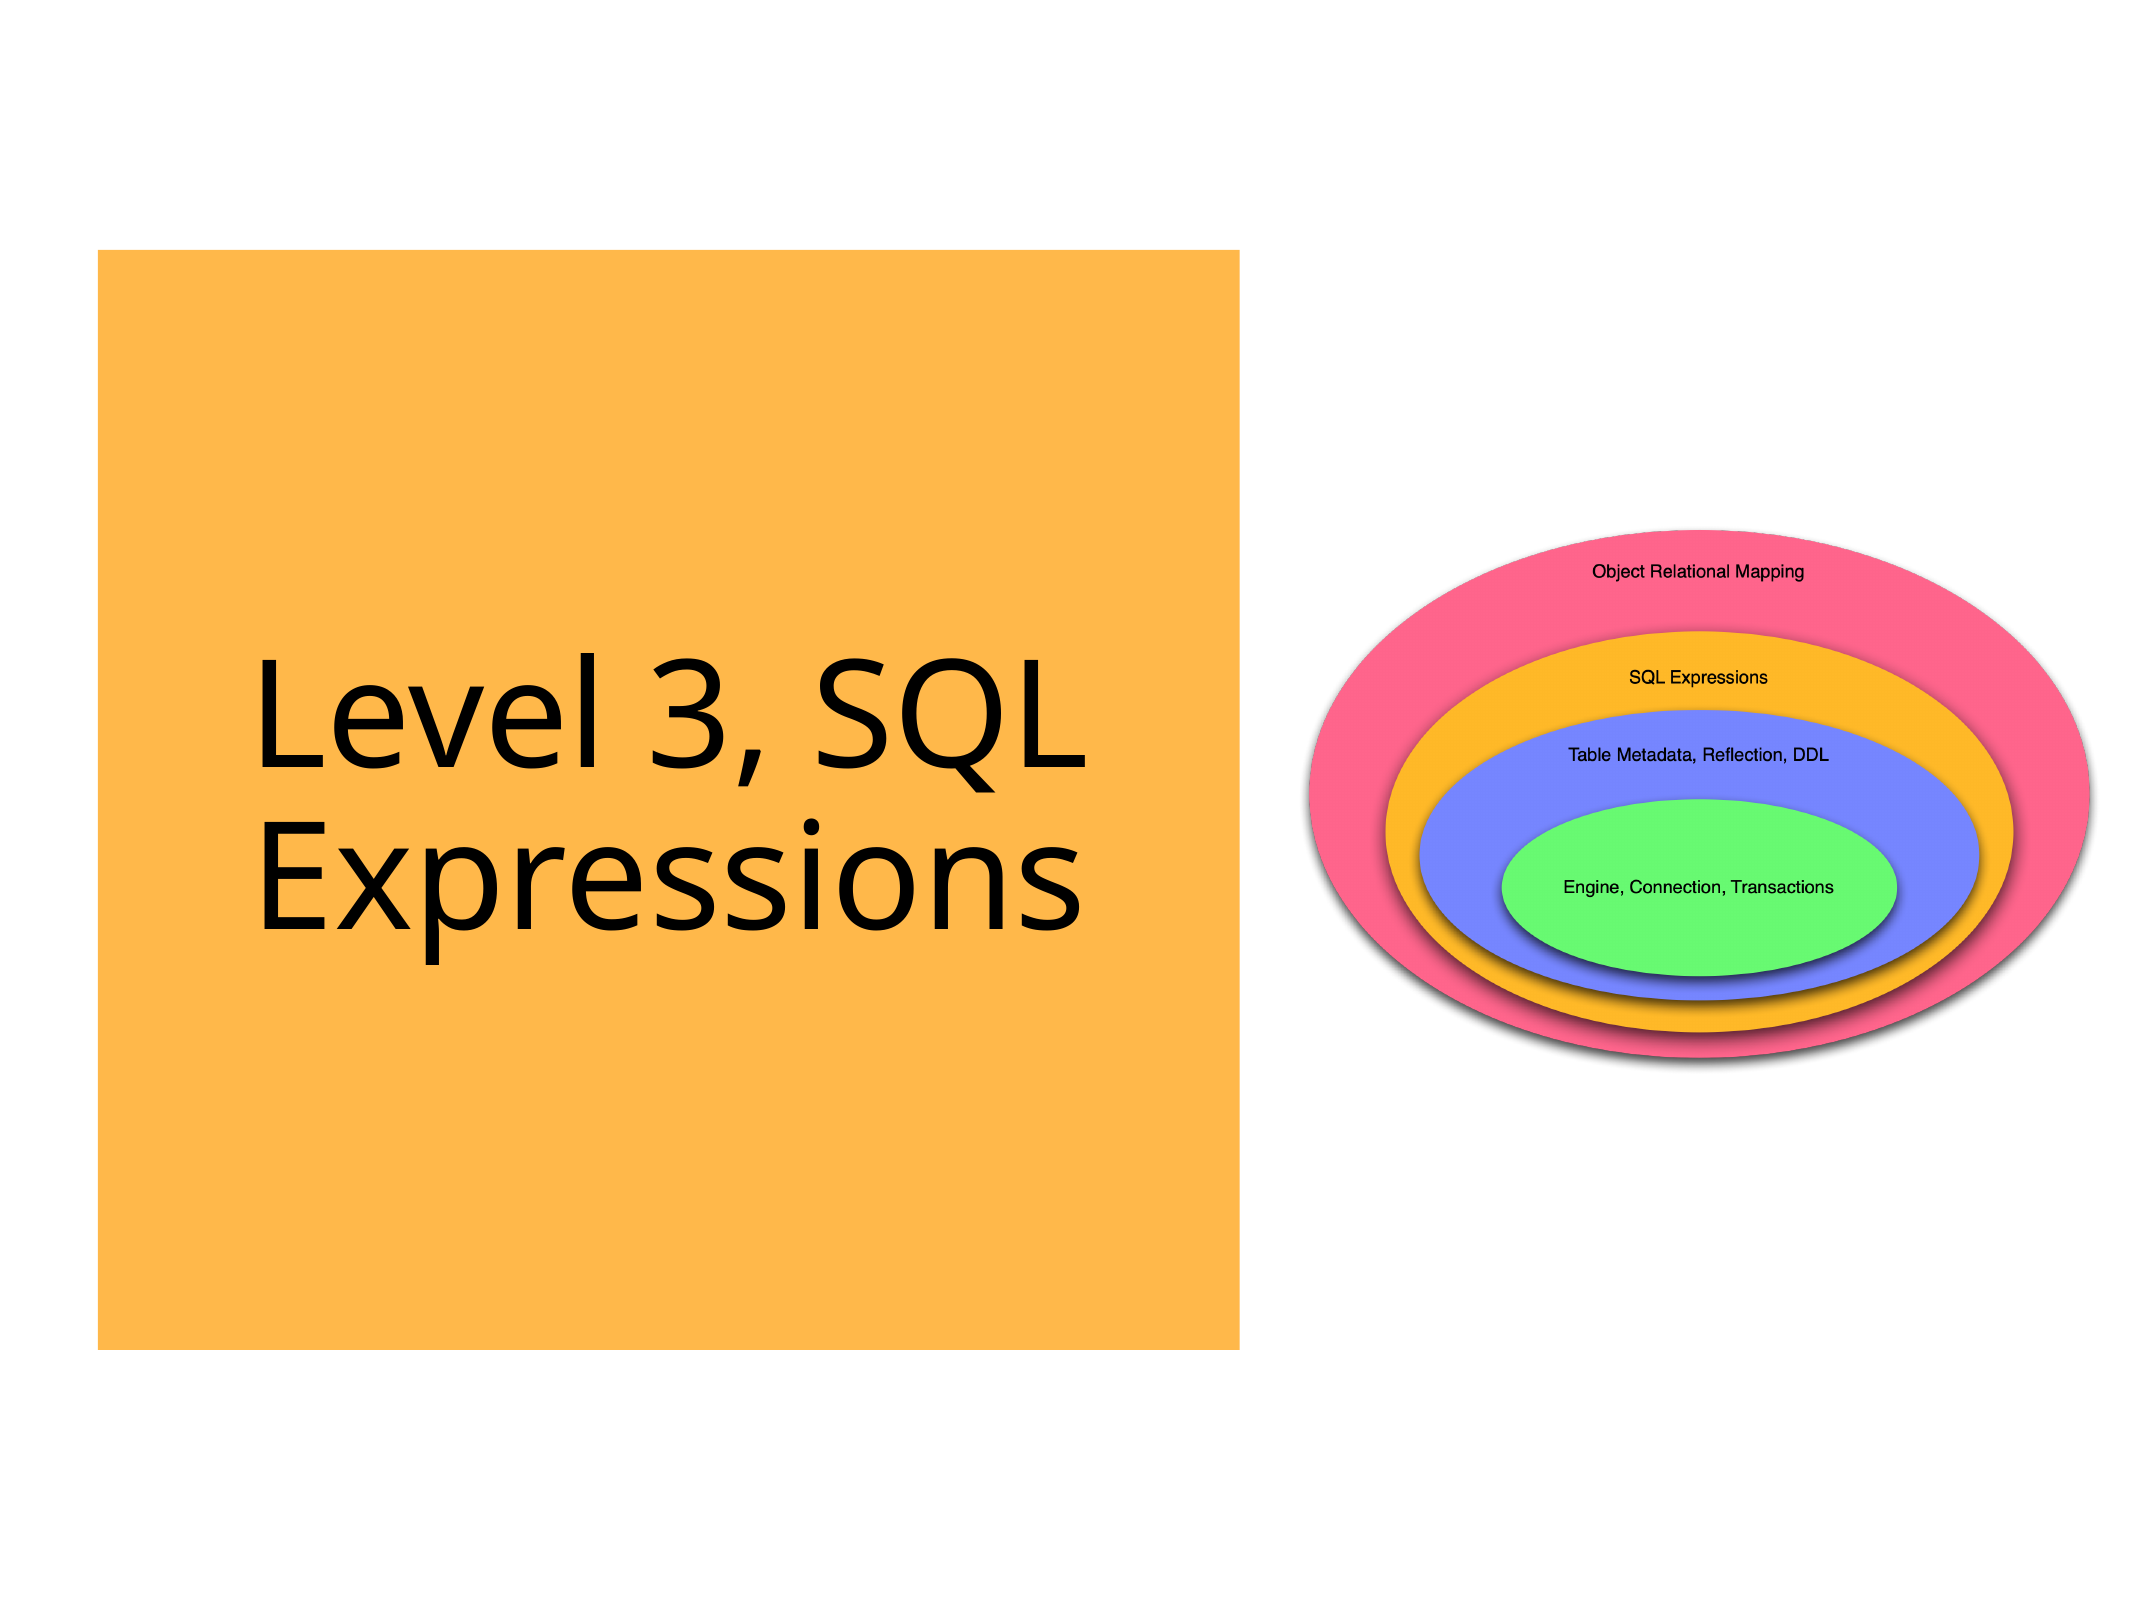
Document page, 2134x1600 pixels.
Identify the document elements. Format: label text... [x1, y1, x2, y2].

picture [1294, 520, 2103, 1078]
title Level 3, SQL Expressions [97, 249, 1240, 1350]
